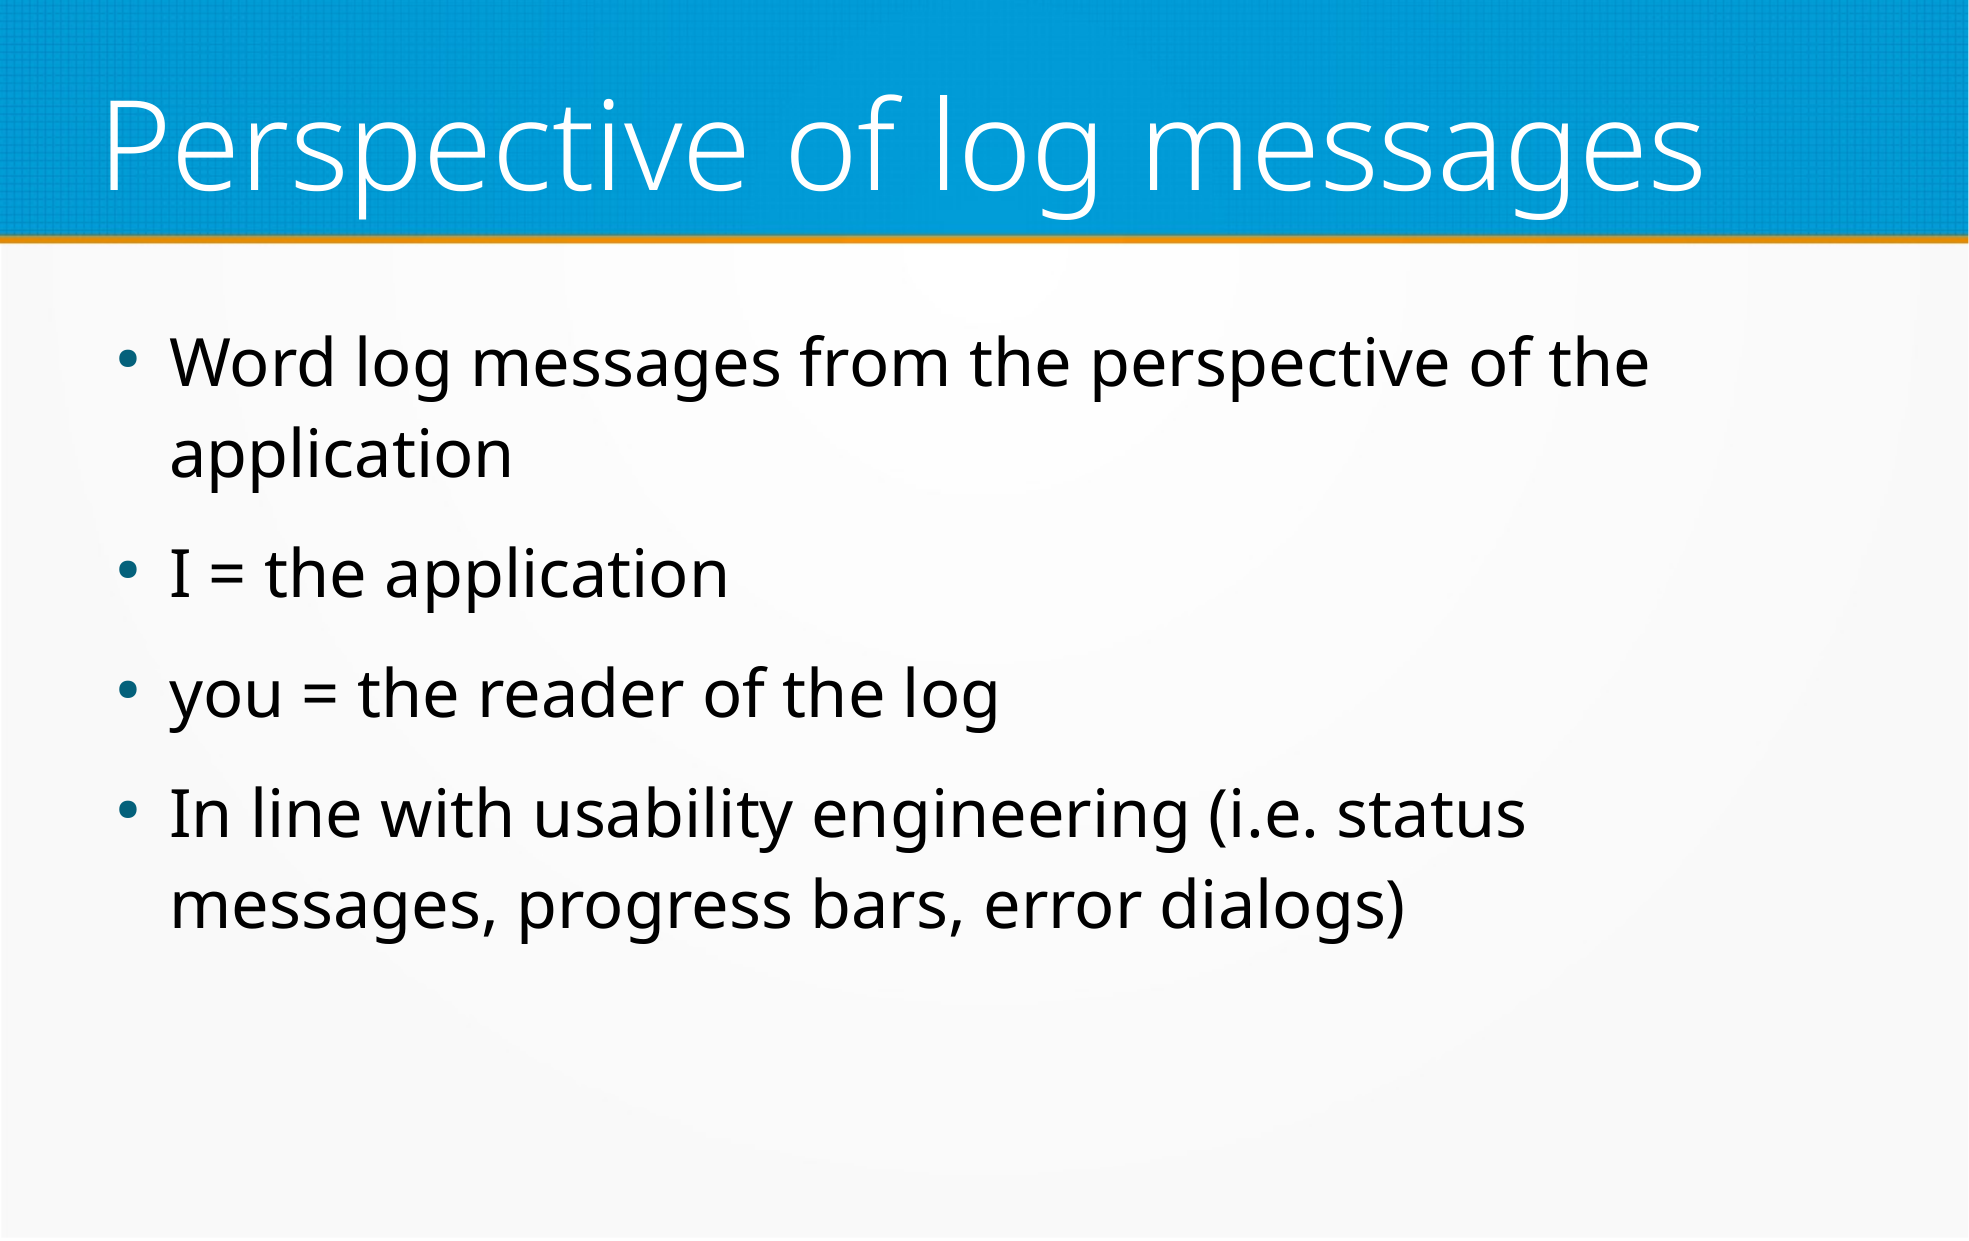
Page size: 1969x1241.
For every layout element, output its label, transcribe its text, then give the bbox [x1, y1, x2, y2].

title Perspective of log messages [98, 19, 1870, 227]
picture [0, 233, 1969, 1241]
list Word log messages from the perspective of the application I = the application you = the reader of the log In line with usability engineering (i.e. status messages, progress bars, error dialogs) [98, 315, 1861, 1081]
